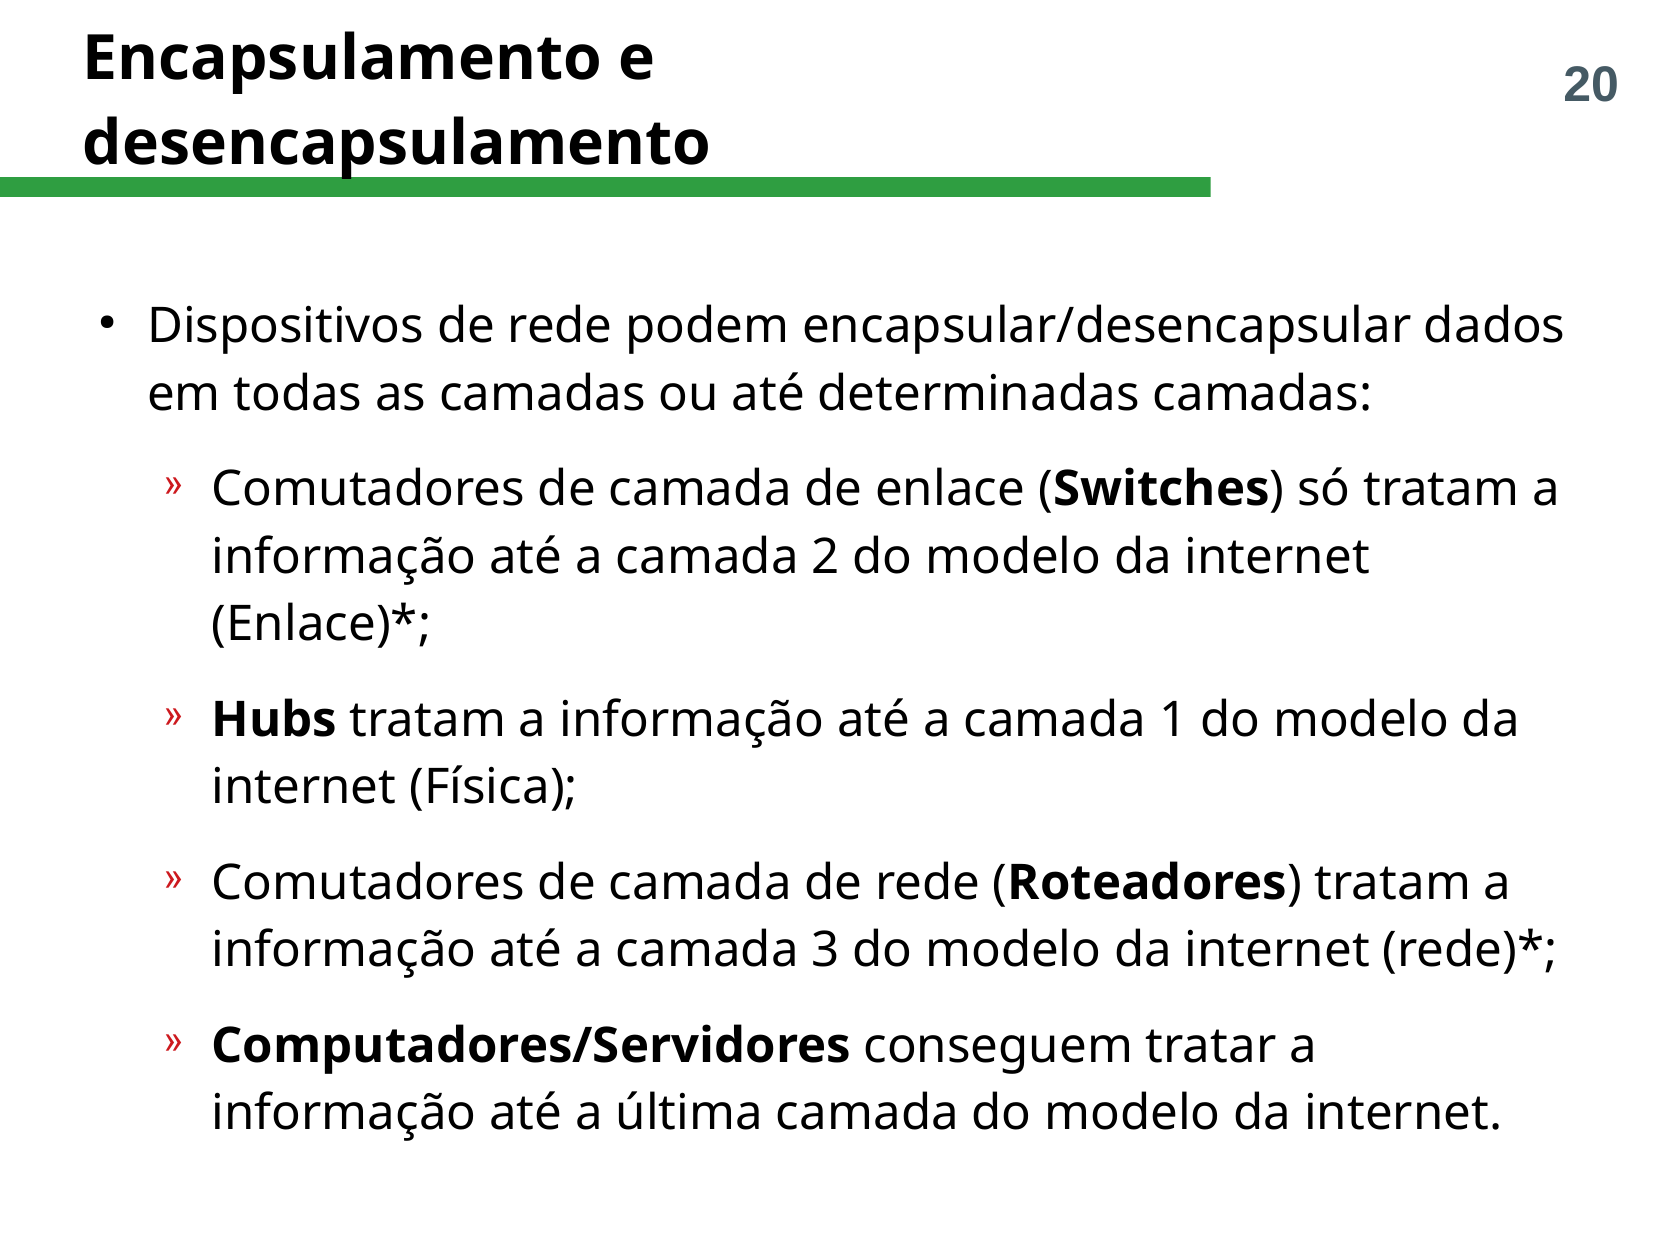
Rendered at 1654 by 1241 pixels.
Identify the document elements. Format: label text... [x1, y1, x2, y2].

title Encapsulamento e desencapsulamento [82, 0, 1152, 202]
list Dispositivos de rede podem encapsular/desencapsular dados em todas as camadas ou até determinadas camadas: Comutadores de camada de enlace (Switches) só tratam a informação até a camada 2 do modelo da internet (Enlace)*; Hubs tratam a informação até a camada 1 do modelo da internet (Física); Comutadores de camada de rede (Roteadores) tratam a informação até a camada 3 do modelo da internet (rede)*; Computadores/Servidores conseguem tratar a informação até a última camada do modelo da internet. [82, 290, 1571, 1216]
